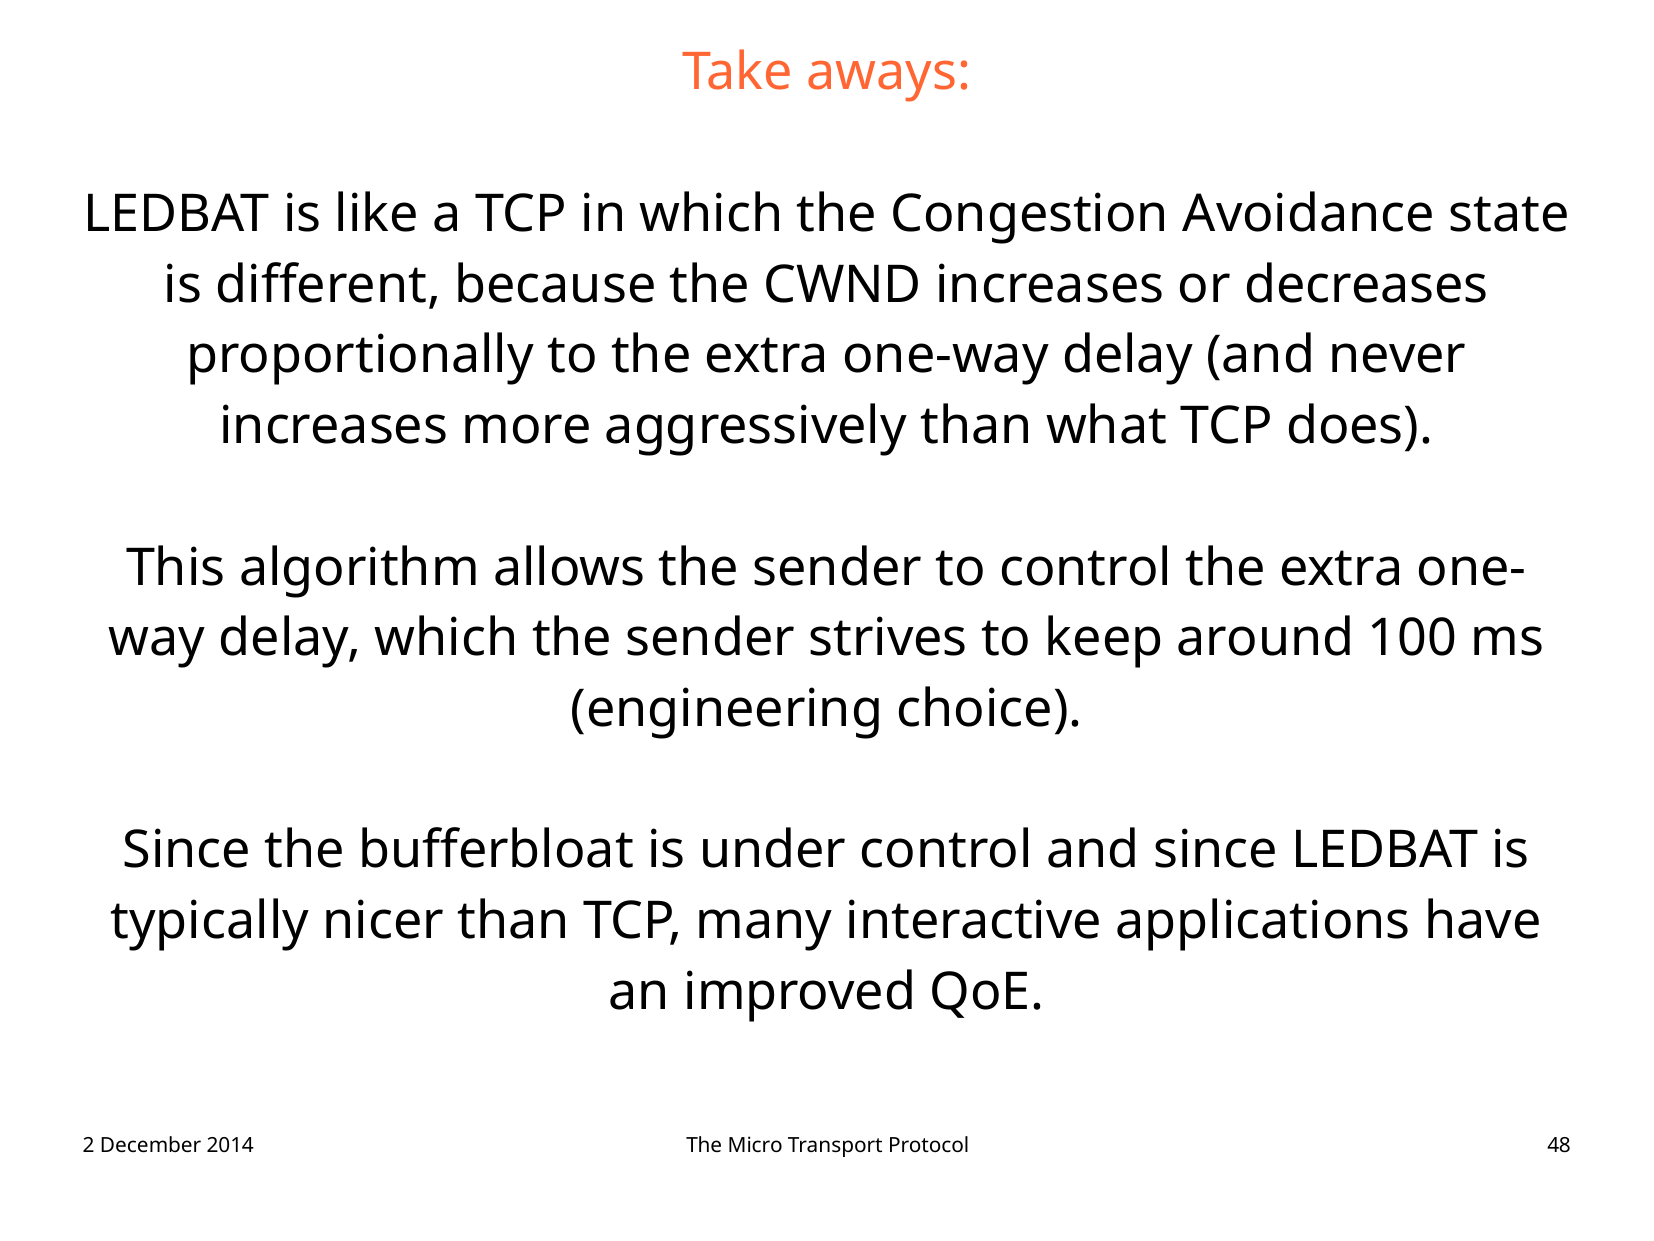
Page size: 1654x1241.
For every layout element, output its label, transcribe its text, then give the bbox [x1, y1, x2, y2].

subtitle Take aways: LEDBAT is like a TCP in which the Congestion Avoidance state is different, because the CWND increases or decreases proportionally to the extra one-way delay (and never increases more aggressively than what TCP does). This algorithm allows the sender to control the extra one-way delay, which the sender strives to keep around 100 ms (engineering choice). Since the bufferbloat is under control and since LEDBAT is typically nicer than TCP, many interactive applications have an improved QoE. [82, 36, 1571, 1023]
